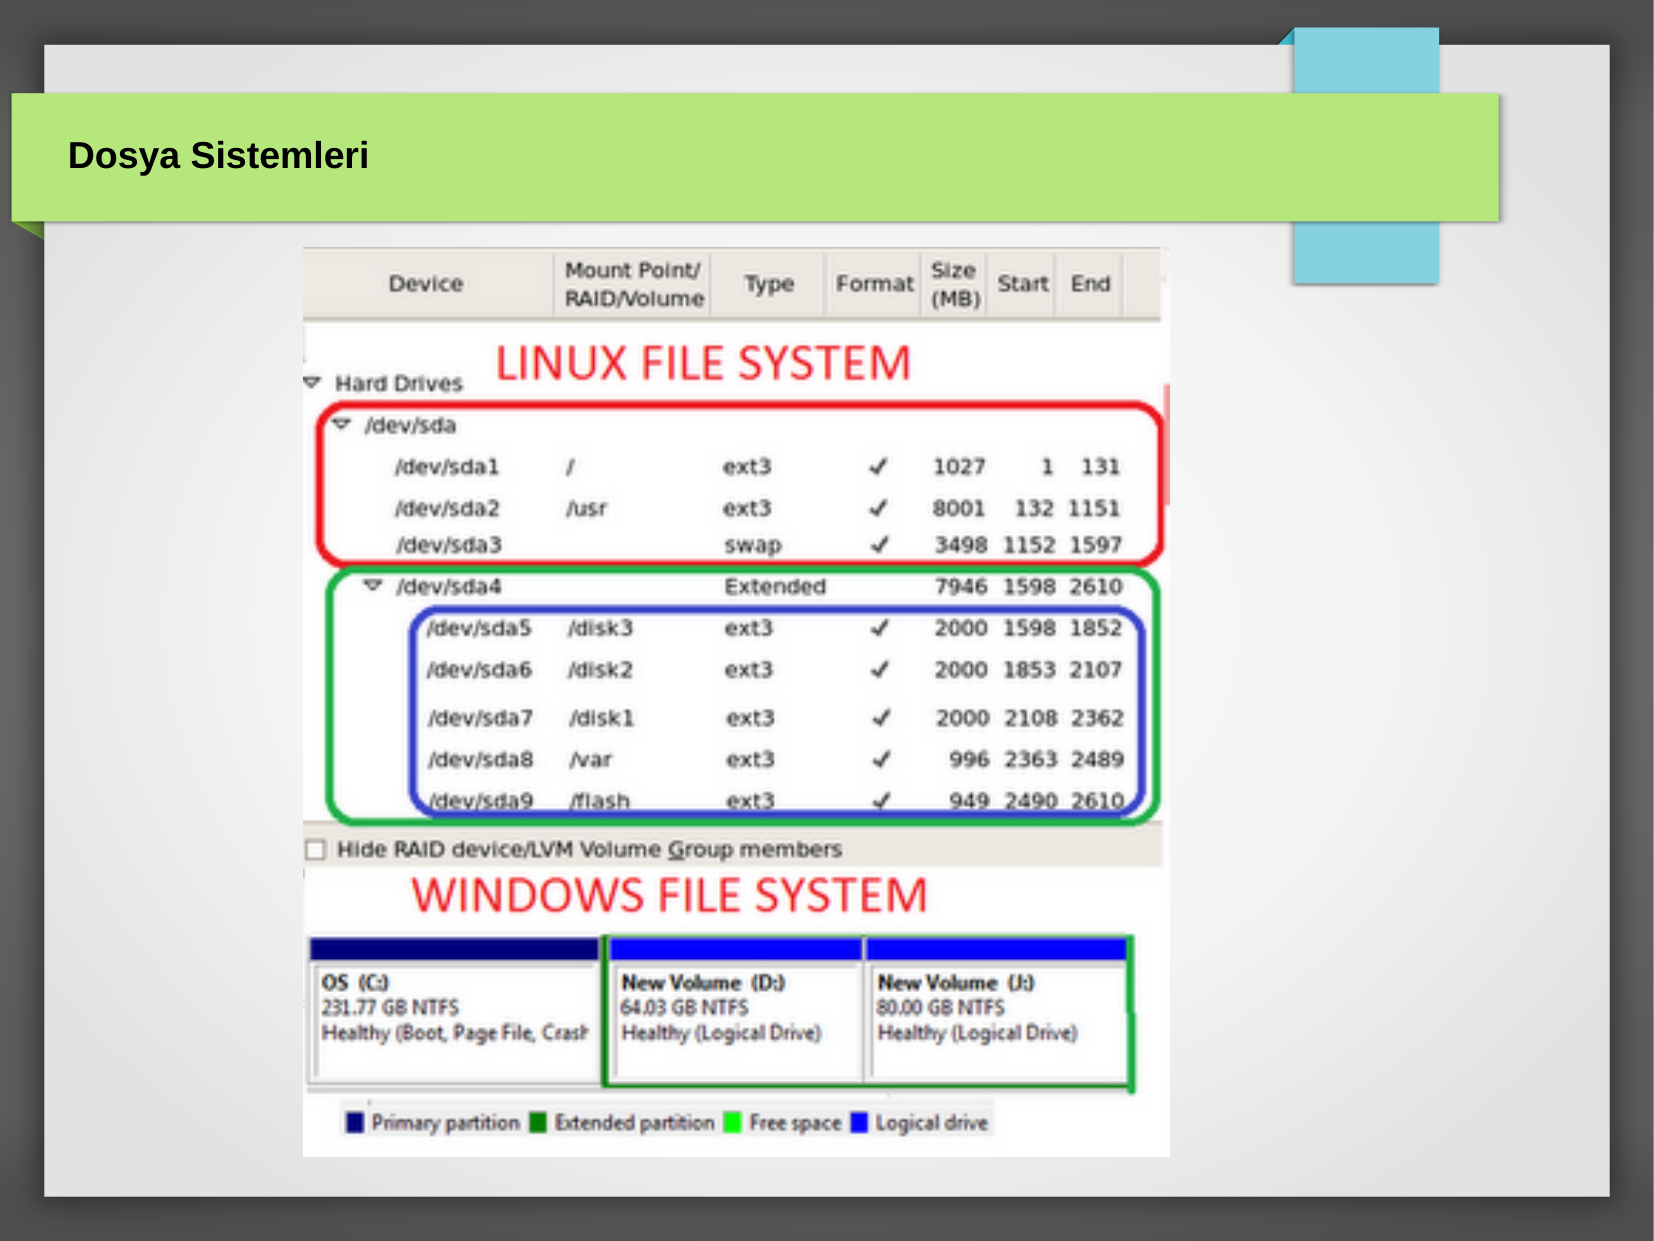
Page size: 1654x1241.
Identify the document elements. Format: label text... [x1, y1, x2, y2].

picture [0, 0, 1654, 1241]
text_box Dosya Sistemleri [53, 127, 672, 184]
